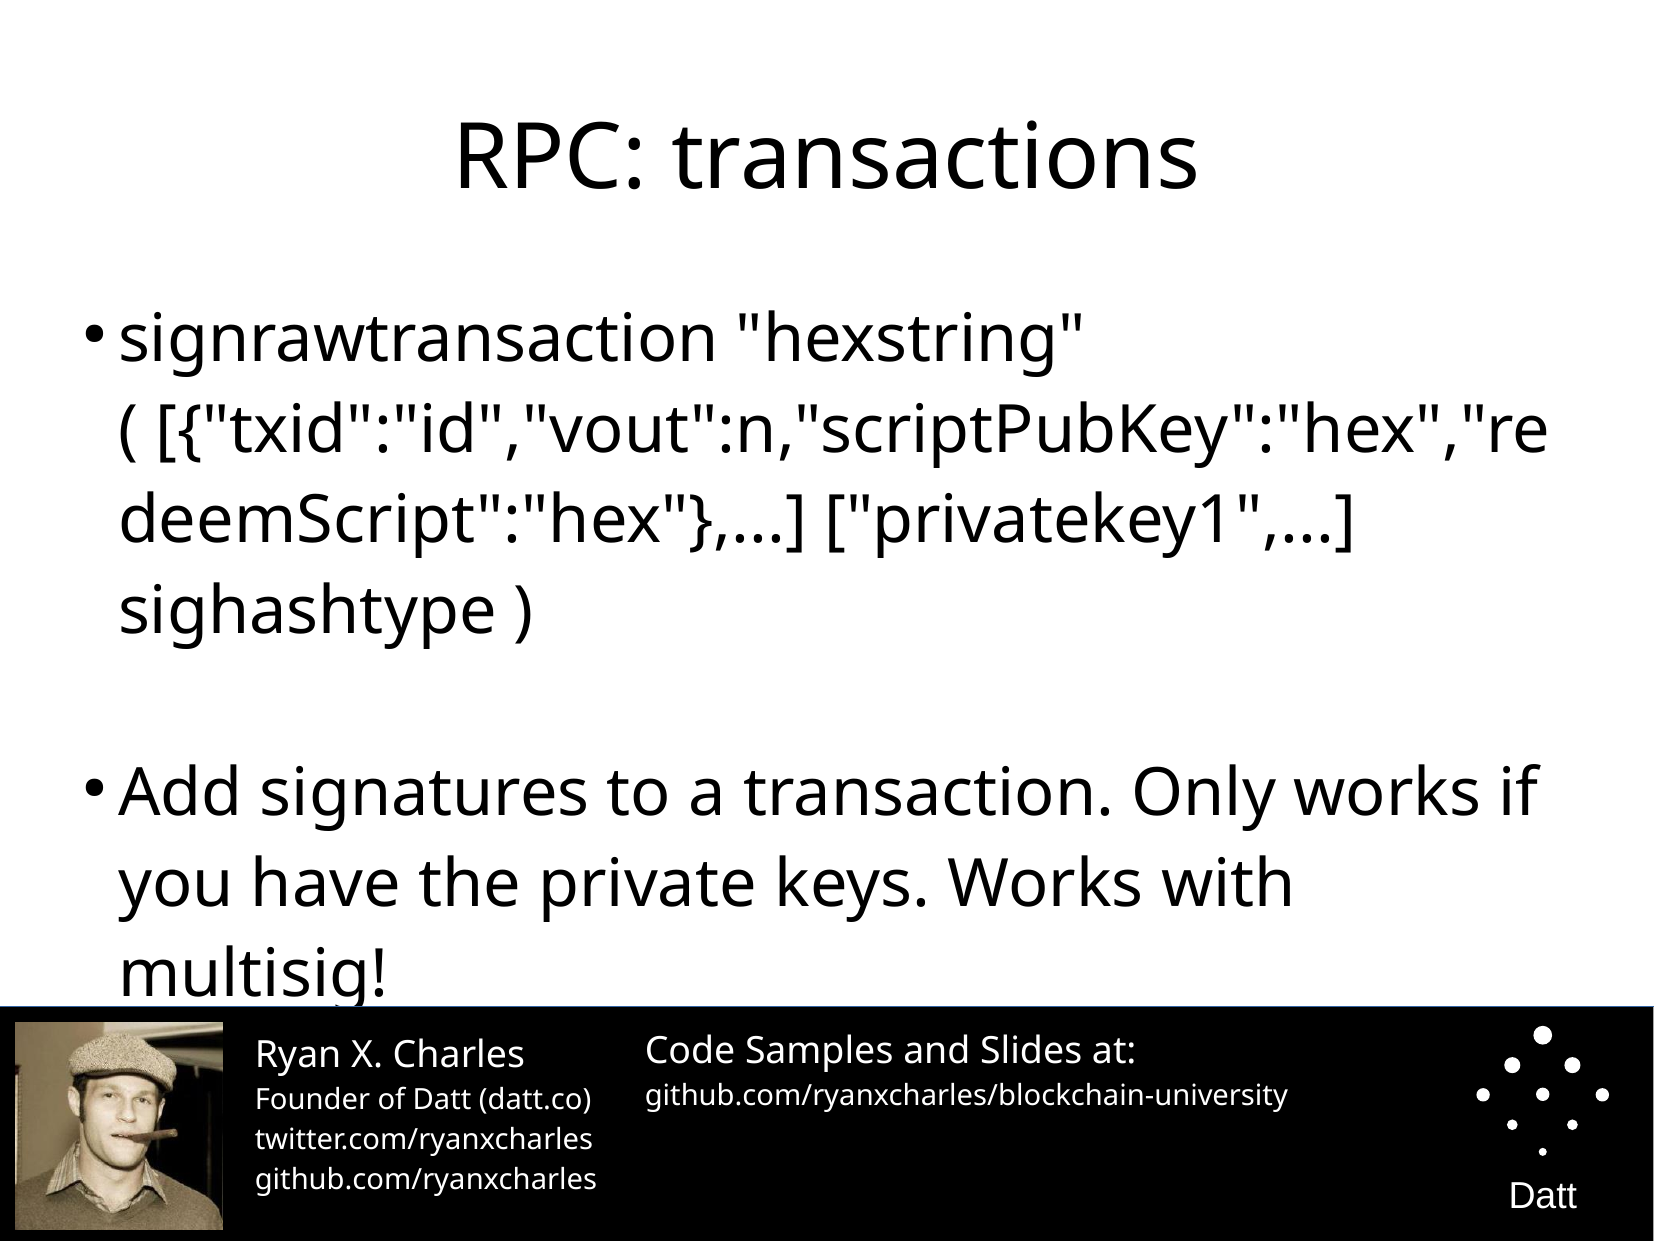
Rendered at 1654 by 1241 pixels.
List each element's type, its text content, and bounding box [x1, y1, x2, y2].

text_box [0, 1006, 1654, 1241]
picture [1475, 1023, 1611, 1159]
picture [15, 1022, 223, 1231]
text_box Ryan X. Charles Founder of Datt (datt.co) twitter.com/ryanxcharles github.com/ryanxcharles [240, 1020, 976, 1241]
text_box Datt [1452, 1167, 1633, 1241]
subtitle signrawtransaction "hexstring" ( [{"txid":"id","vout":n,"scriptPubKey":"hex","redeemScript":"hex"},...] ["privatekey1",...] sighashtype ) Add signatures to a transaction. Only works if you have the private keys. Works with multisig! [82, 290, 1571, 1006]
title RPC: transactions [82, 49, 1571, 257]
text_box Code Samples and Slides at: github.com/ryanxcharles/blockchain-university [630, 1015, 1403, 1156]
